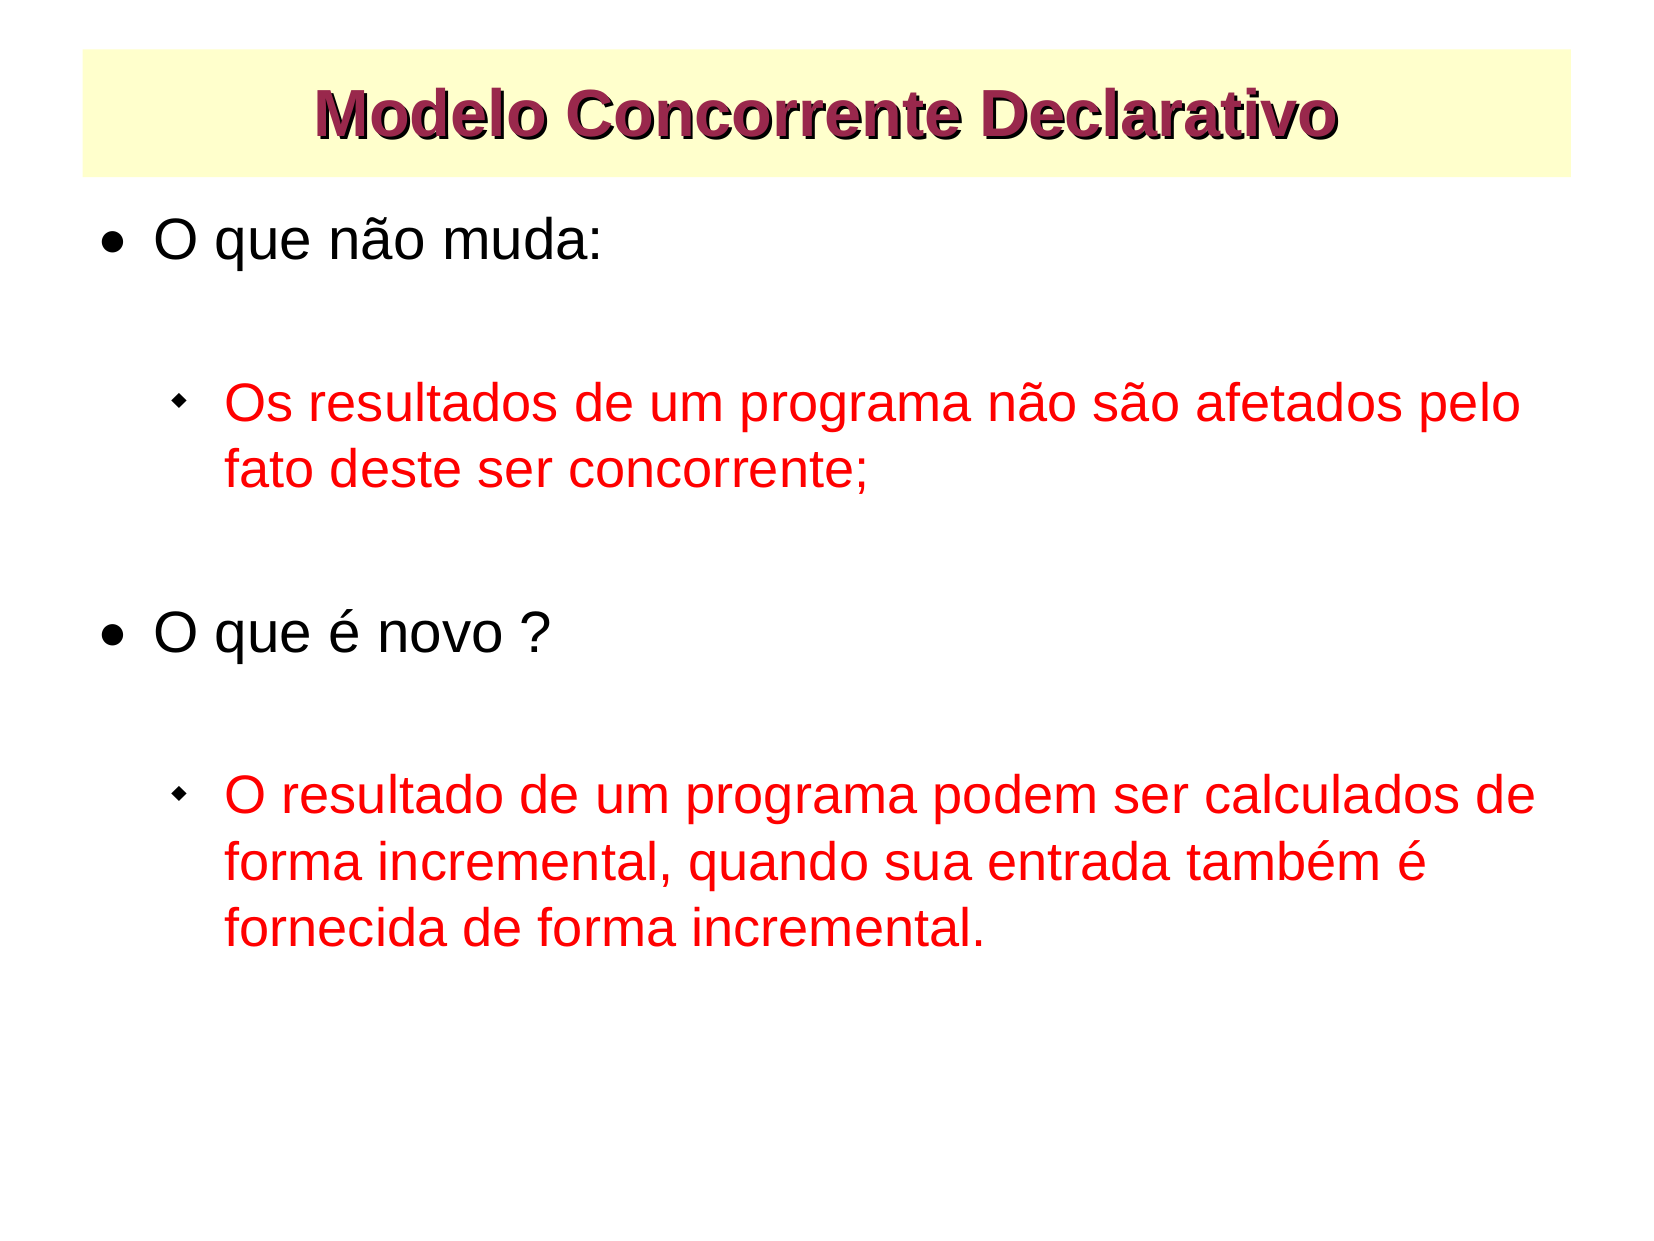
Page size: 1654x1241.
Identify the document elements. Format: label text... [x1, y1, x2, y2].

list O que não muda: Os resultados de um programa não são afetados pelo fato deste ser concorrente; O que é novo ? O resultado de um programa podem ser calculados de forma incremental, quando sua entrada também é fornecida de forma incremental. [82, 206, 1571, 1137]
title Modelo Concorrente Declarativo [82, 49, 1571, 178]
